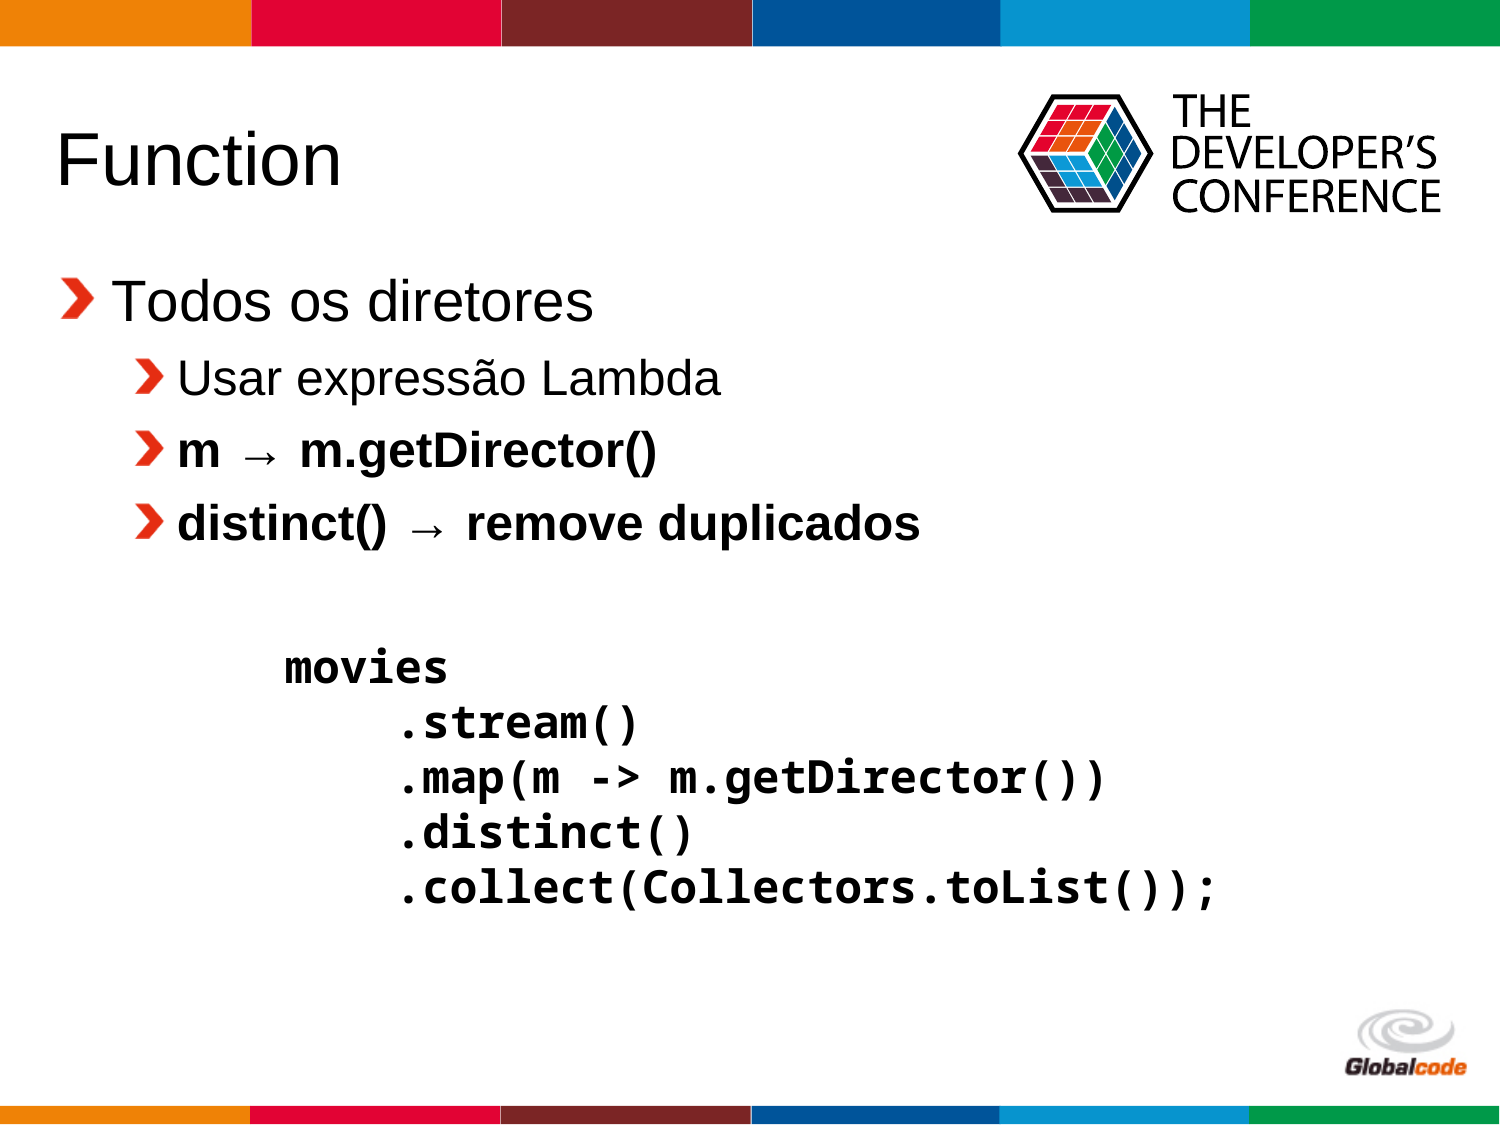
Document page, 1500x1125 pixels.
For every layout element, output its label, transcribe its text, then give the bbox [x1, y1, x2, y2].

picture [1328, 964, 1486, 1105]
list Todos os diretores Usar expressão Lambda m → m.getDirector() distinct() → remove duplicados [41, 255, 1459, 999]
title Function [41, 79, 974, 231]
text_box movies .stream() .map(m -> m.getDirector()) .distinct() .collect(Collectors.toList()); [270, 630, 1282, 946]
